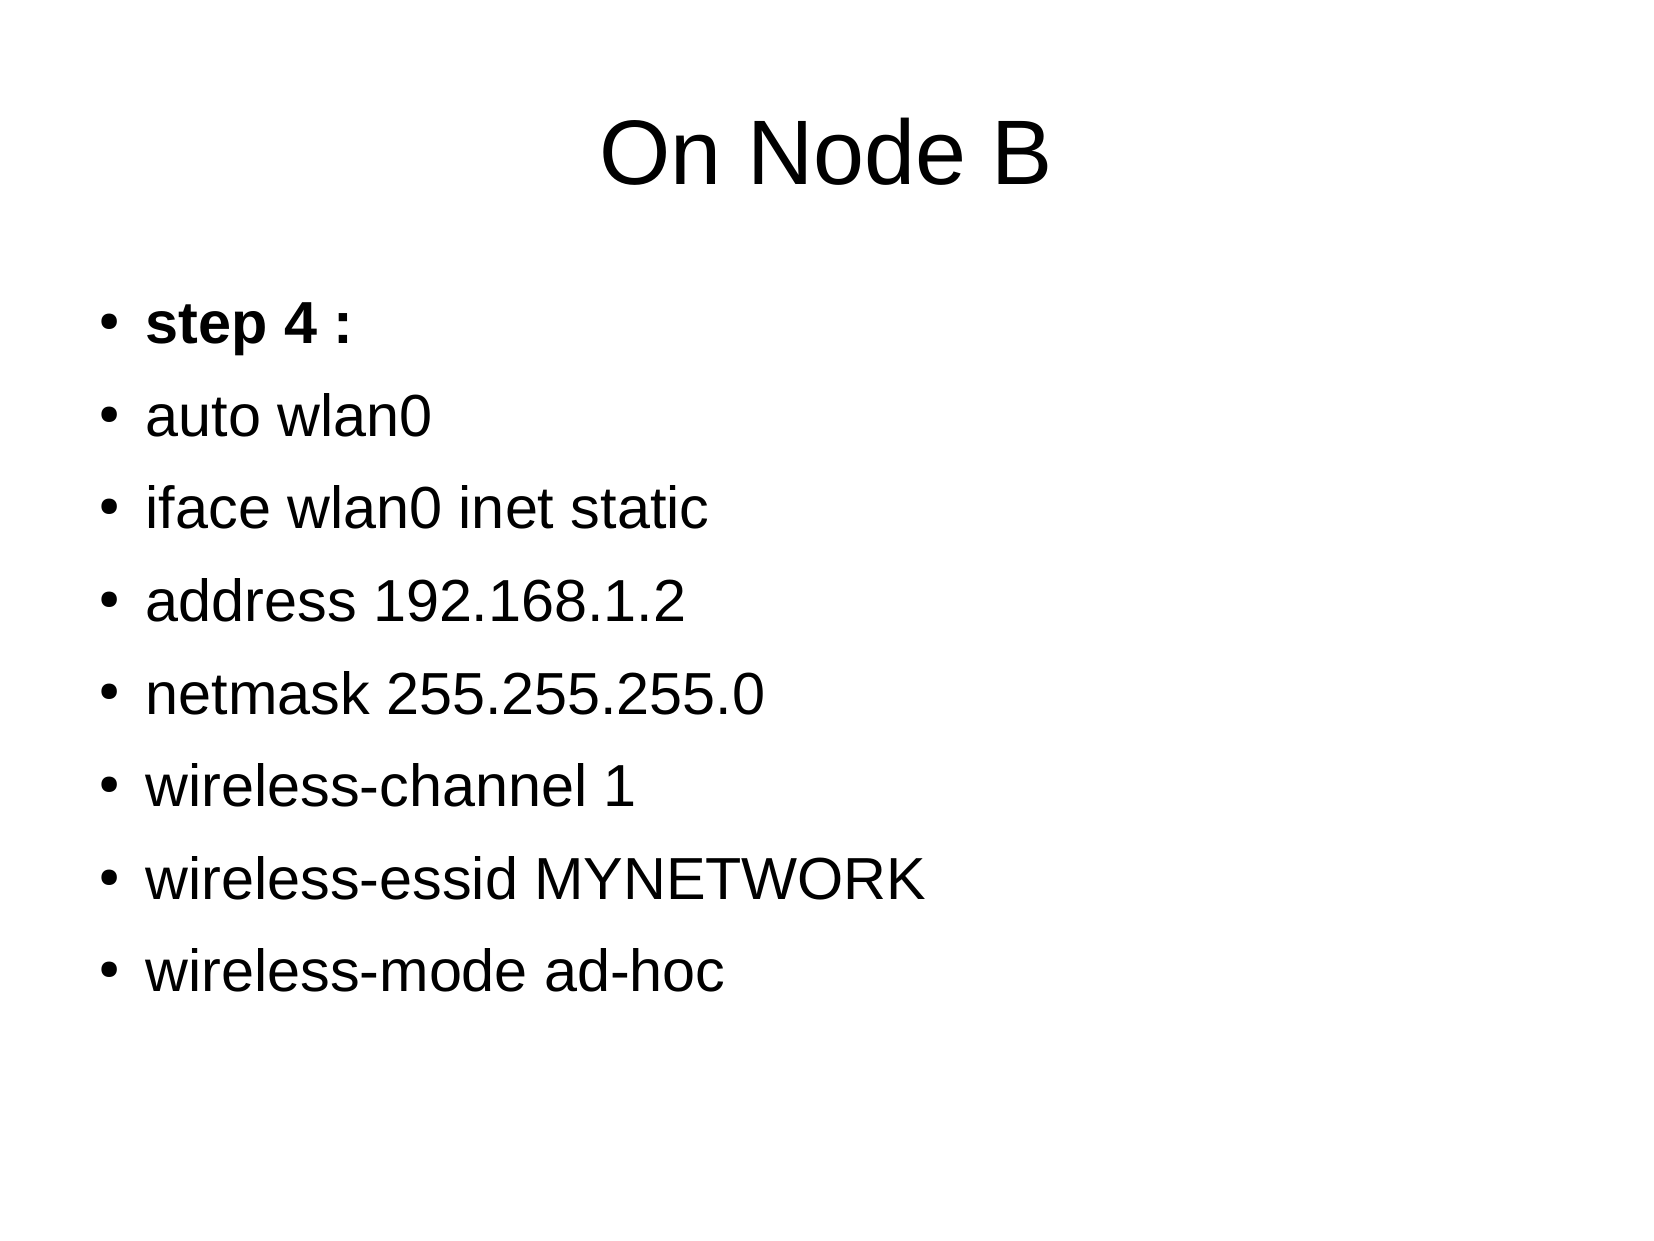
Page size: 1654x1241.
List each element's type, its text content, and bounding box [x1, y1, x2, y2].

title On Node B [82, 49, 1571, 257]
list step 4 : auto wlan0 iface wlan0 inet static address 192.168.1.2 netmask 255.255.255.0 wireless-channel 1 wireless-essid MYNETWORK wireless-mode ad-hoc [82, 290, 1571, 1010]
